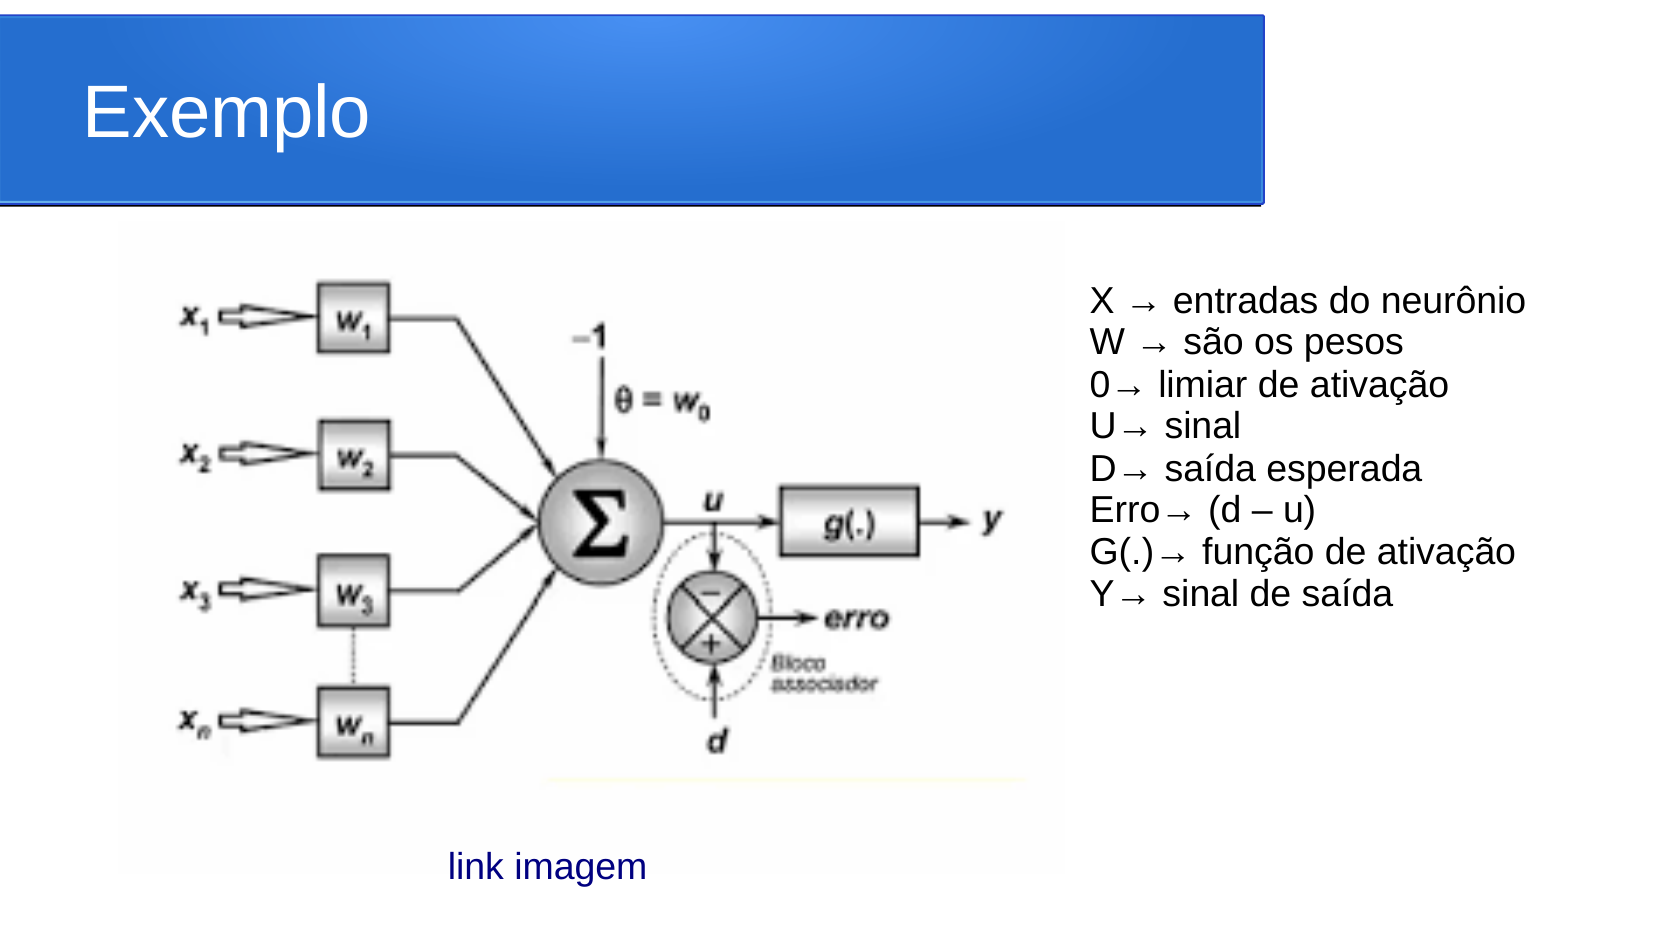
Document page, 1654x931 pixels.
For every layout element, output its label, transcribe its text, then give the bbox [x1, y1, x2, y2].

title Exemplo [82, 35, 1235, 189]
text_box X → entradas do neurônio W → são os pesos 0→ limiar de ativação U→ sinal D→ saída esperada Erro→ (d – u) G(.)→ função de ativação Y→ sinal de saída [1074, 271, 1542, 623]
text_box link imagem [433, 838, 686, 909]
picture [118, 221, 1065, 875]
